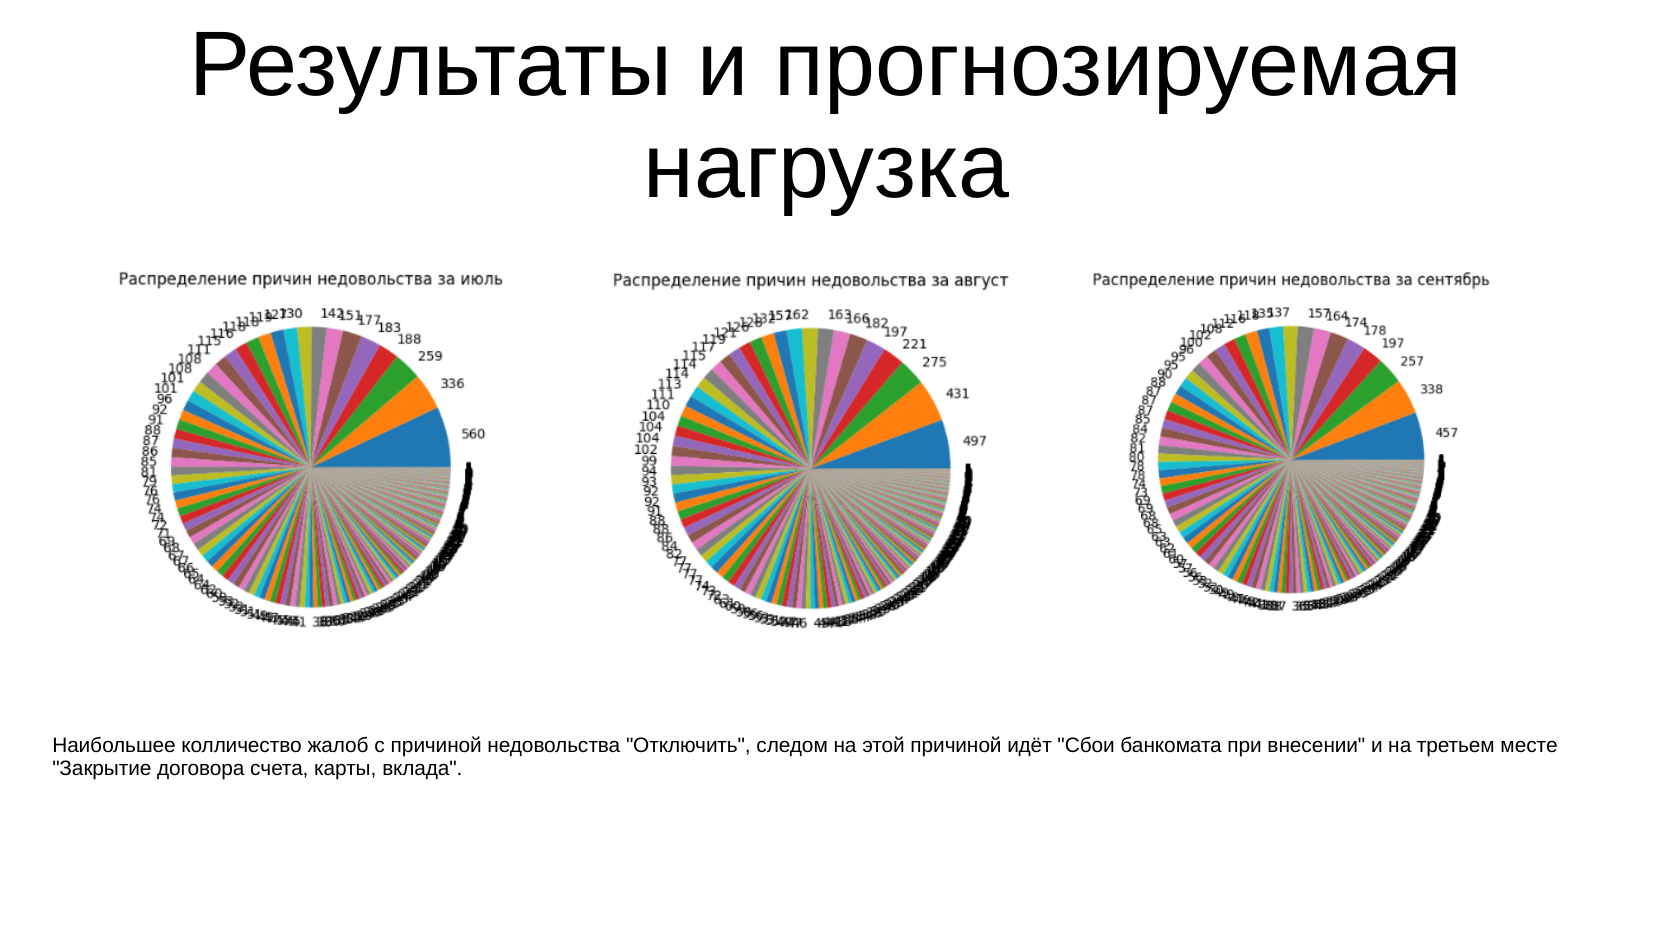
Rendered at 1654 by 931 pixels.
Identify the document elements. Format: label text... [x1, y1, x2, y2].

picture [1087, 259, 1538, 638]
title Результаты и прогнозируемая нагрузка [82, 12, 1571, 218]
picture [600, 268, 1051, 638]
text_box Наибольшее колличество жалоб c причиной недовольства "Отключить", следом на этой причиной идёт "Сбои банкомата при внесении" и на третьем месте "Закрытие договора счета, карты, вклада". [37, 726, 1613, 788]
picture [75, 262, 547, 651]
